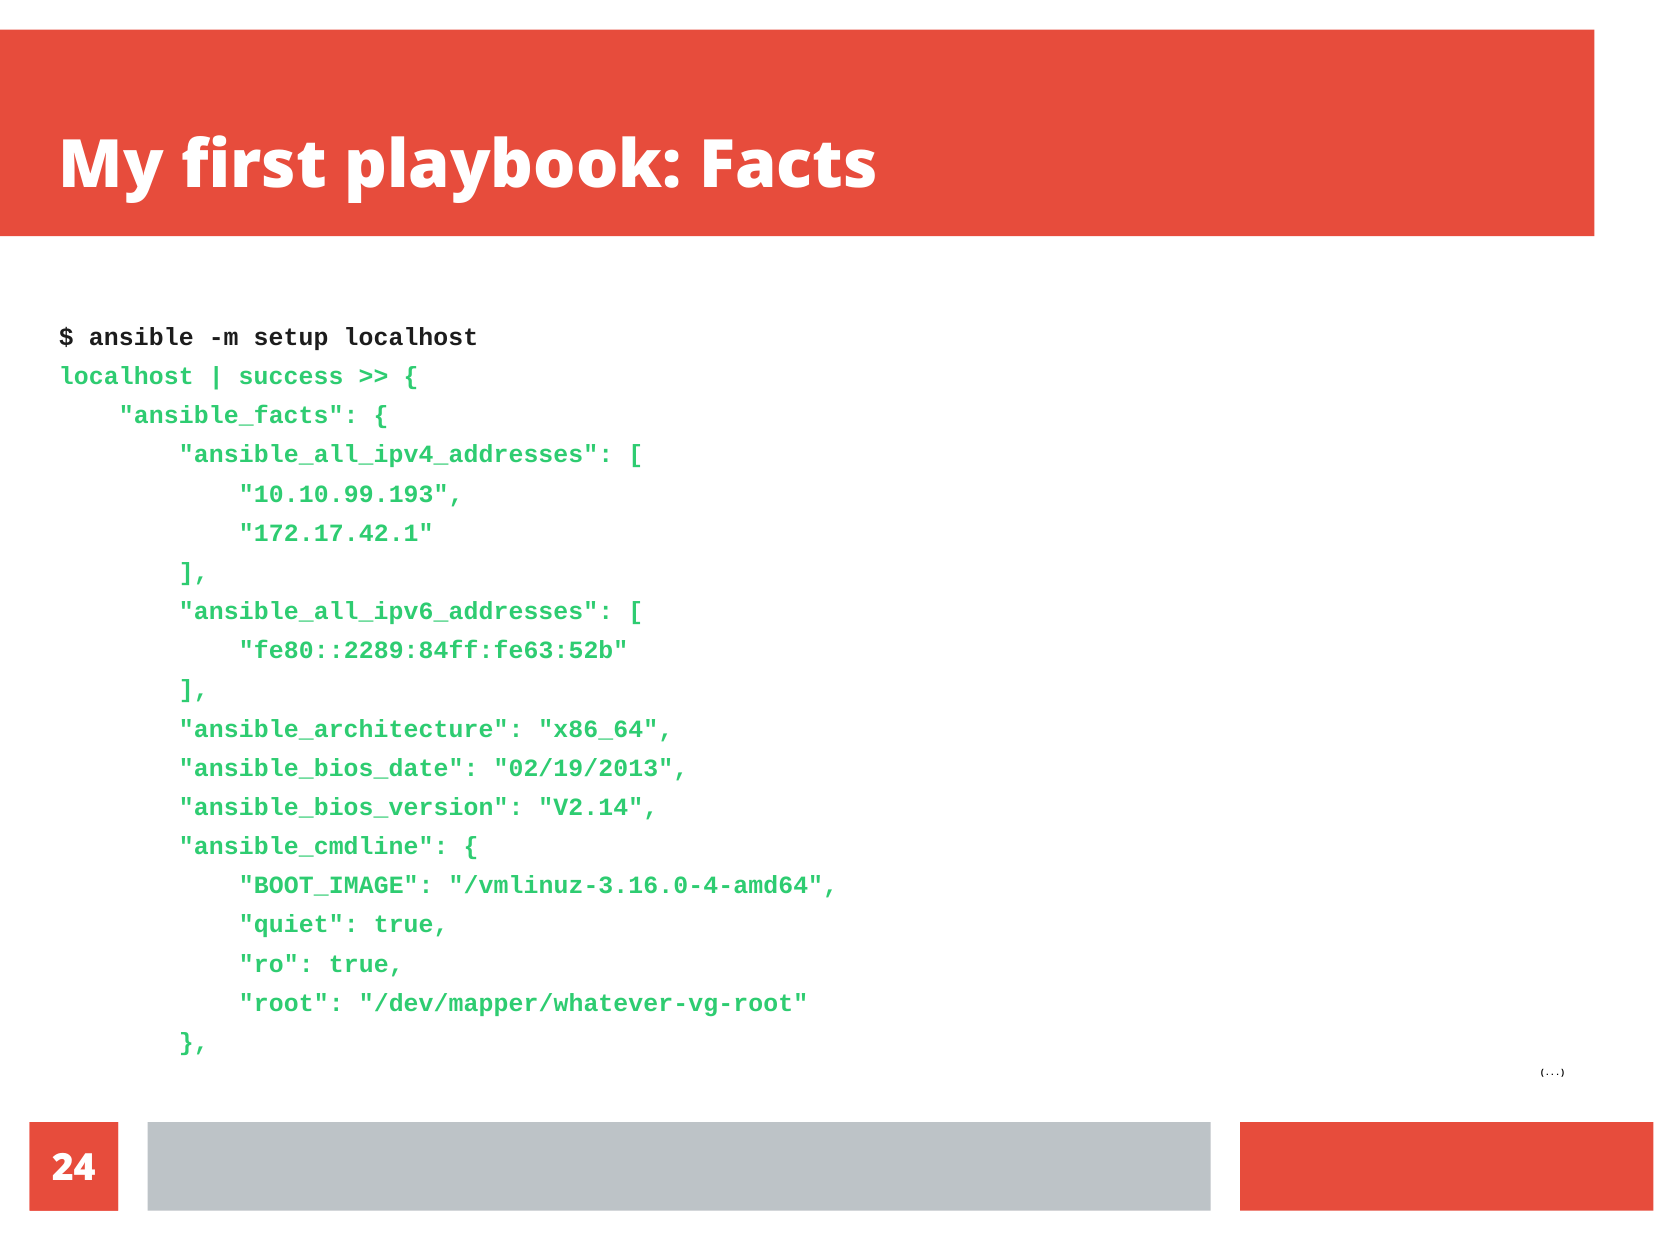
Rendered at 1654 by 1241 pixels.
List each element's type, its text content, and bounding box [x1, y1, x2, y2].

title My first playbook: Facts [59, 59, 1595, 207]
list $ ansible -m setup localhost localhost | success >> { "ansible_facts": { "ansible_all_ipv4_addresses": [ "10.10.99.193", "172.17.42.1" ], "ansible_all_ipv6_addresses": [ "fe80::2289:84ff:fe63:52b" ], "ansible_architecture": "x86_64", "ansible_bios_date": "02/19/2013", "ansible_bios_version": "V2.14", "ansible_cmdline": { "BOOT_IMAGE": "/vmlinuz-3.16.0-4-amd64", "quiet": true, "ro": true, "root": "/dev/mapper/whatever-vg-root" }, (...) [59, 324, 1565, 1093]
